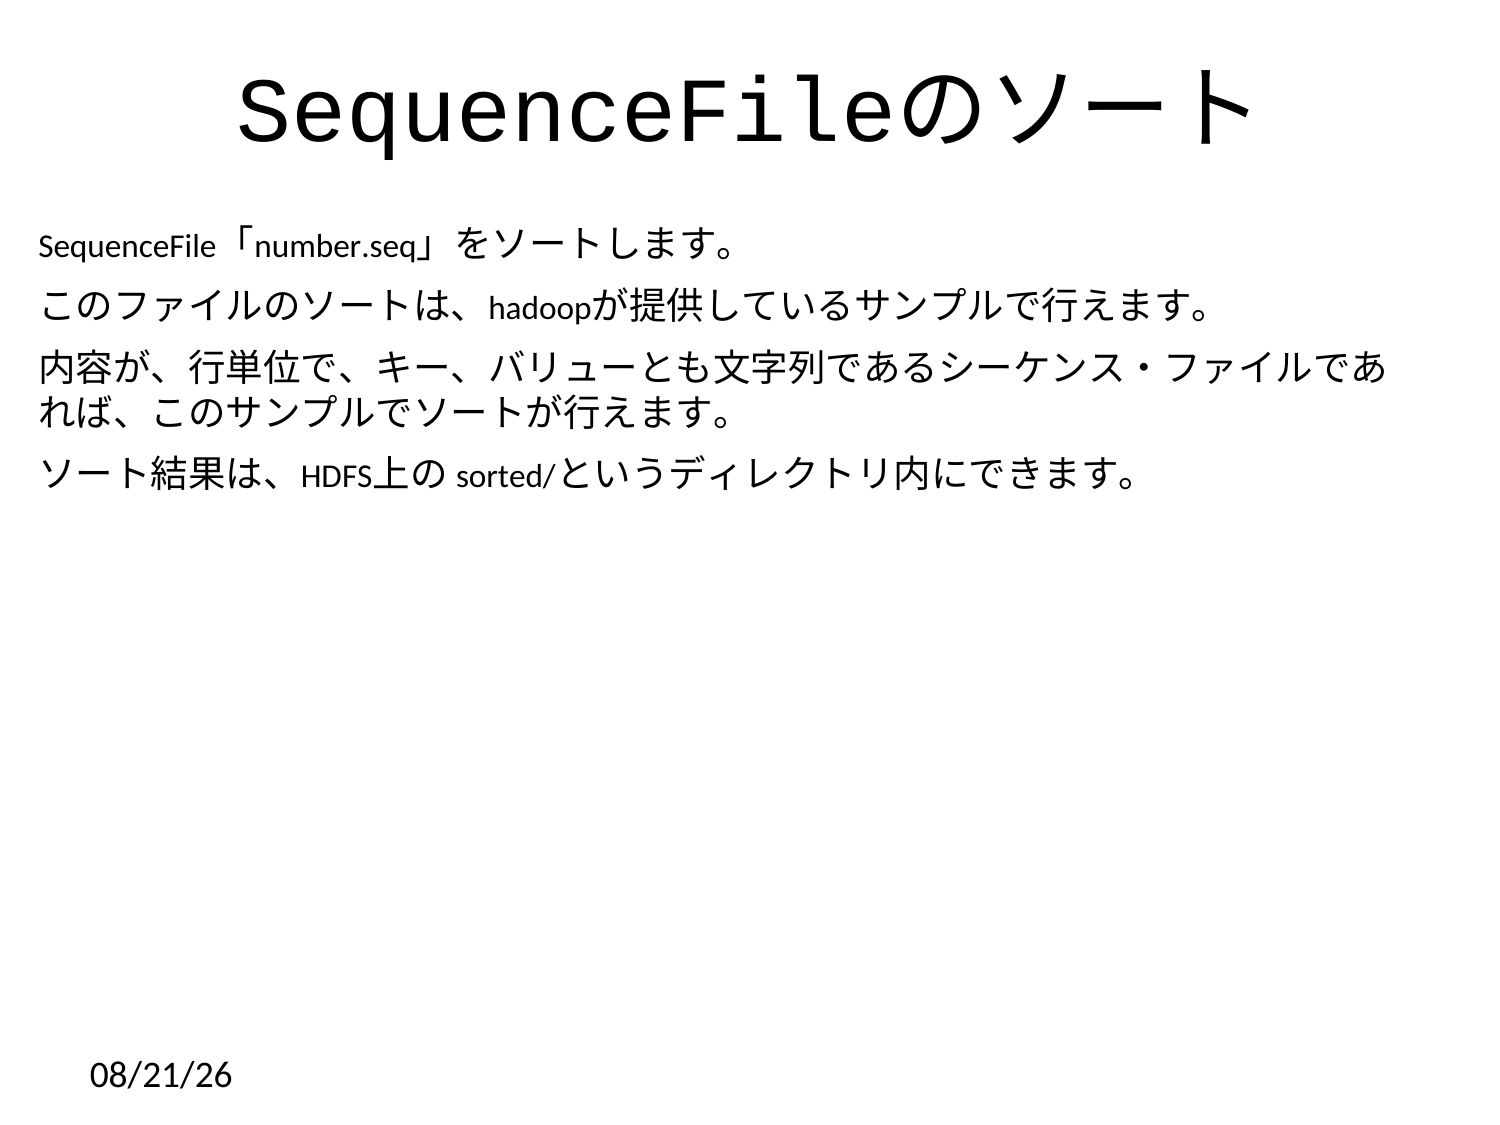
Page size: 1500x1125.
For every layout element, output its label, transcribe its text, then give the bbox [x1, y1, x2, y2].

list SequenceFile「number.seq」をソートします。 このファイルのソートは、hadoopが提供しているサンプルで行えます。 内容が、行単位で、キー、バリューとも文字列であるシーケンス・ファイルであれば、このサンプルでソートが行えます。 ソート結果は、HDFS上の sorted/というディレクトリ内にできます。 [23, 212, 1426, 1006]
title SequenceFileのソート [75, 21, 1426, 189]
